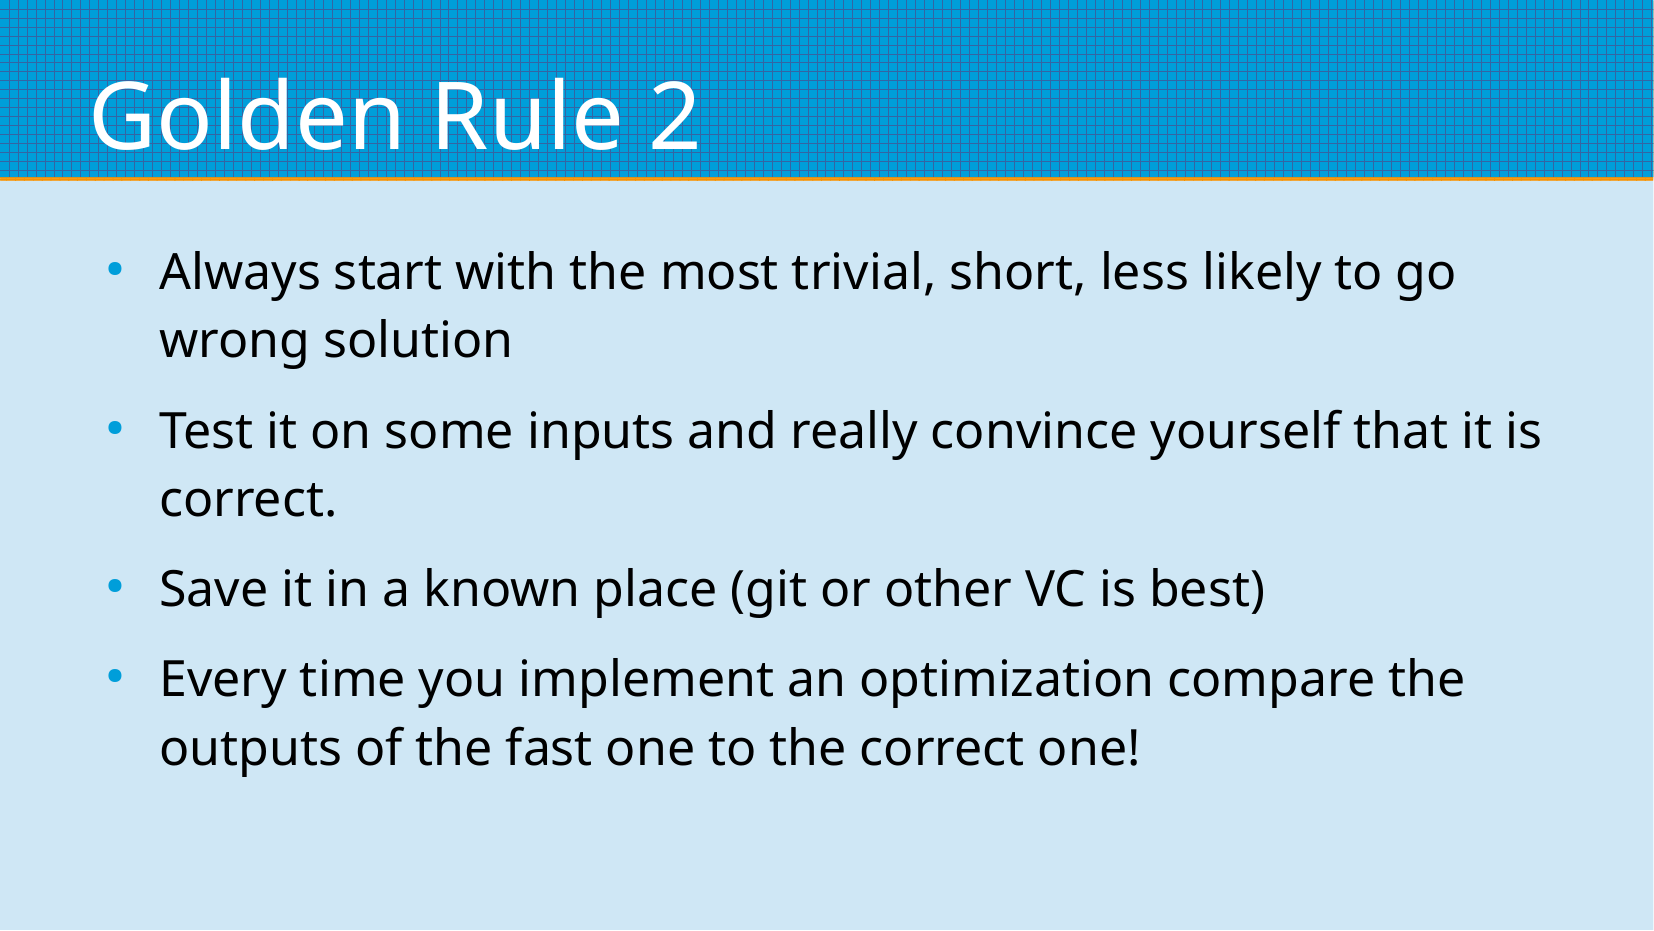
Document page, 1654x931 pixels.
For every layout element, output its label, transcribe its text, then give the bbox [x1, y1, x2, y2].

list Always start with the most trivial, short, less likely to go wrong solution Test it on some inputs and really convince yourself that it is correct. Save it in a known place (git or other VC is best) Every time you implement an optimization compare the outputs of the fast one to the correct one! [88, 236, 1565, 813]
title Golden Rule 2 [88, 14, 1565, 178]
